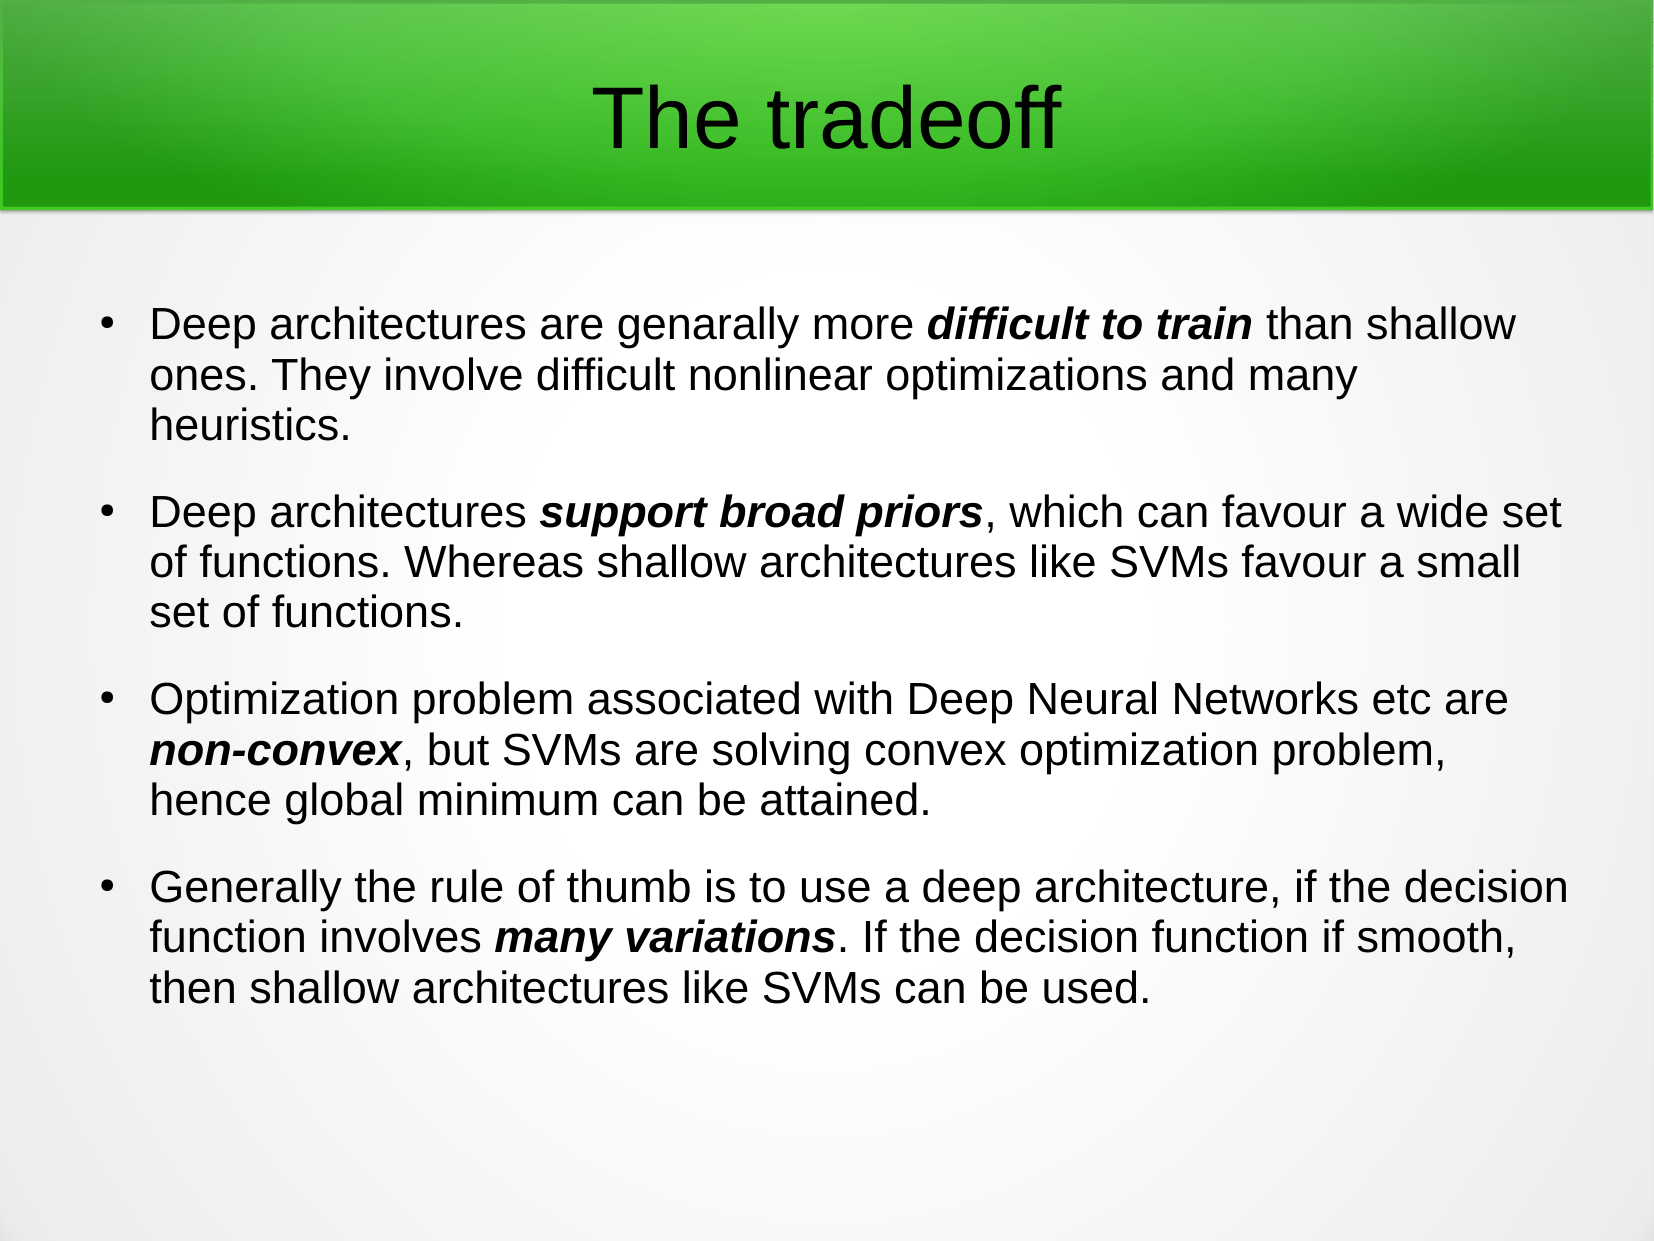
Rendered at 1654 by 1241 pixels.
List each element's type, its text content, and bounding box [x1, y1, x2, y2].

title The tradeoff [82, 47, 1571, 189]
list Deep architectures are genarally more difficult to train than shallow ones. They involve difficult nonlinear optimizations and many heuristics. Deep architectures support broad priors, which can favour a wide set of functions. Whereas shallow architectures like SVMs favour a small set of functions. Optimization problem associated with Deep Neural Networks etc are non-convex, but SVMs are solving convex optimization problem, hence global minimum can be attained. Generally the rule of thumb is to use a deep architecture, if the decision function involves many variations. If the decision function if smooth, then shallow architectures like SVMs can be used. [82, 299, 1571, 1019]
